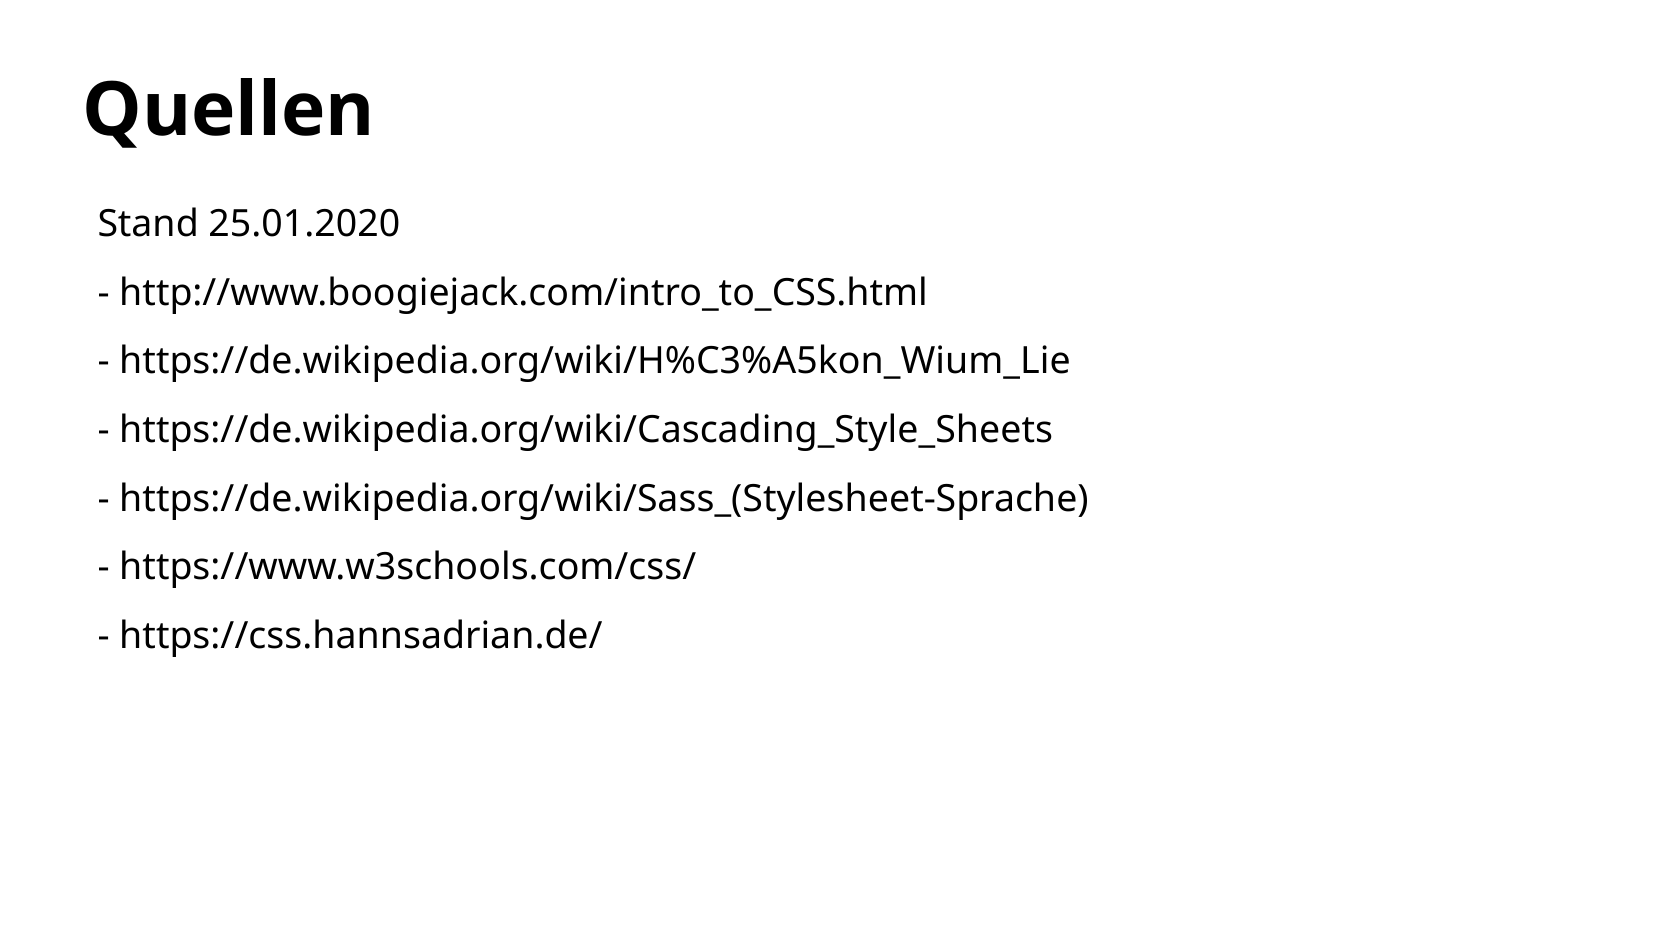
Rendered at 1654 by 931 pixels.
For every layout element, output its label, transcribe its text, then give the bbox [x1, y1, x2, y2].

title Quellen [82, 59, 1571, 154]
text_box Stand 25.01.2020 - http://www.boogiejack.com/intro_to_CSS.html - https://de.wikipedia.org/wiki/H%C3%A5kon_Wium_Lie - https://de.wikipedia.org/wiki/Cascading_Style_Sheets - https://de.wikipedia.org/wiki/Sass_(Stylesheet-Sprache) - https://www.w3schools.com/css/ - https://css.hannsadrian.de/ [82, 189, 1536, 642]
